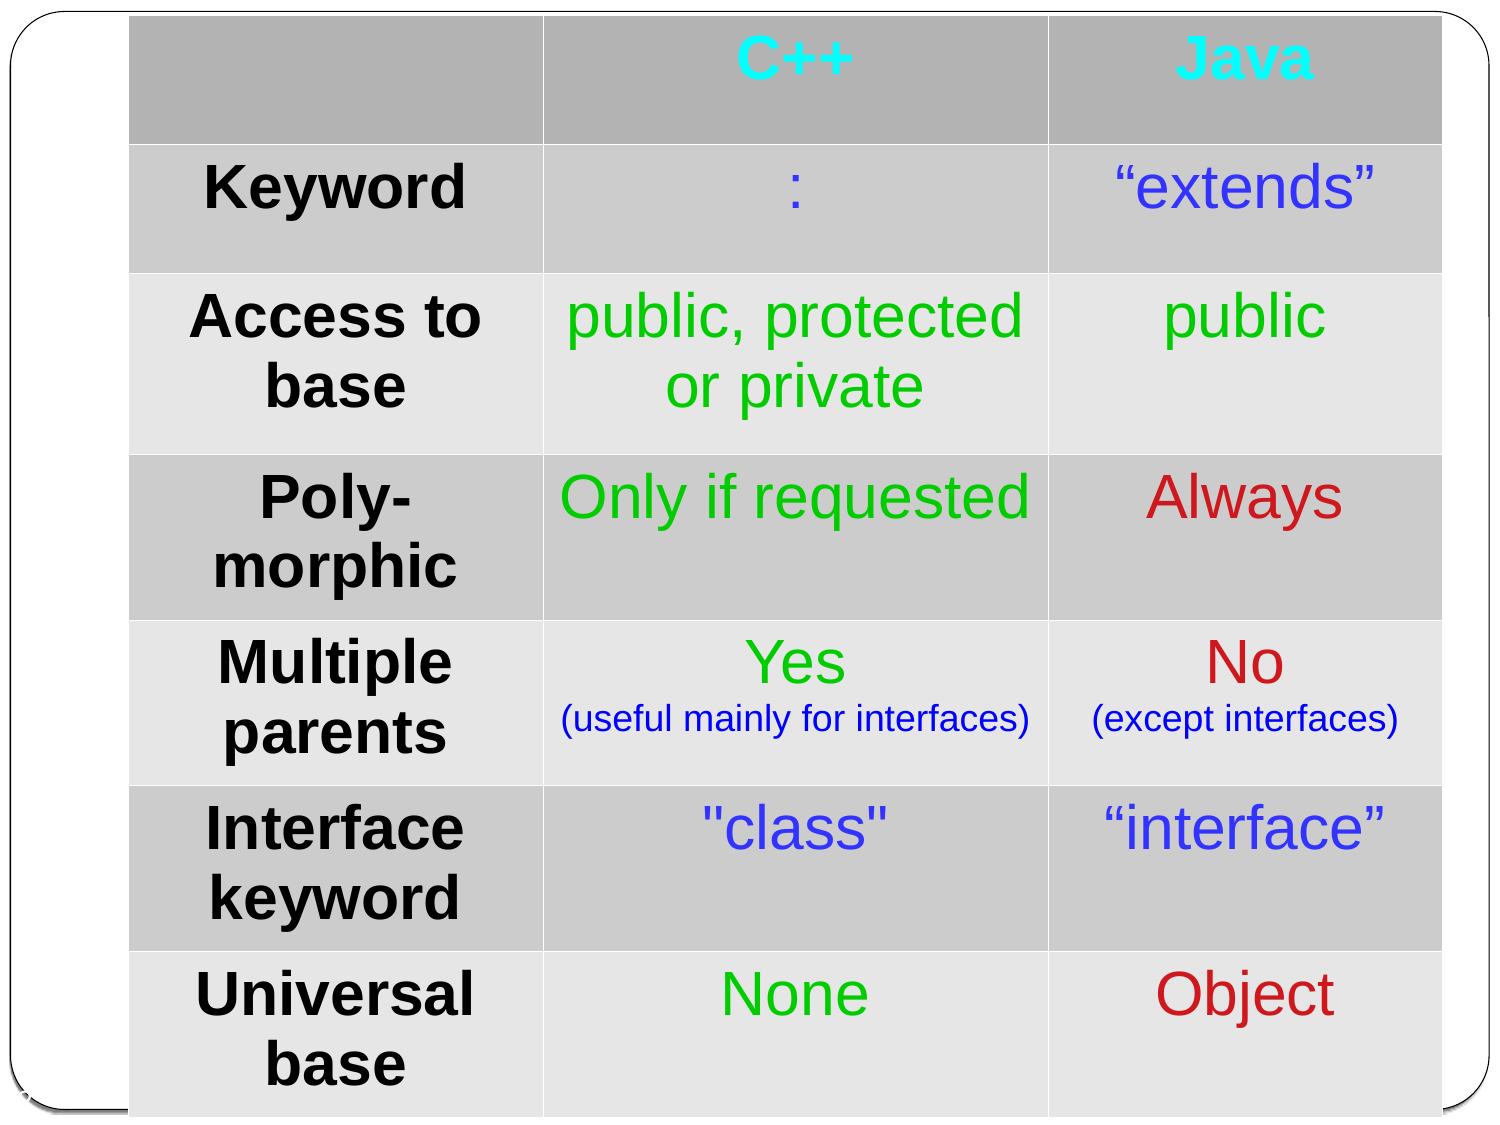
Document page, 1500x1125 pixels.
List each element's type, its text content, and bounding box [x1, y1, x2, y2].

table_cell Only if requested [544, 455, 1048, 620]
table_header [129, 16, 543, 144]
table_cell Universal base [129, 952, 543, 1117]
table_cell “interface” [1049, 786, 1442, 951]
table_cell "class" [544, 786, 1048, 951]
table_cell Poly-morphic [129, 455, 543, 620]
table_cell “extends” [1049, 145, 1442, 273]
slide_number <number> [0, 1074, 50, 1125]
table_cell No (except interfaces) [1049, 621, 1442, 785]
table_cell : [544, 145, 1048, 273]
table_cell Yes (useful mainly for interfaces) [544, 621, 1048, 785]
table_cell Multiple parents [129, 621, 543, 785]
table_cell Always [1049, 455, 1442, 620]
table_cell None [544, 952, 1048, 1117]
table_cell Interface keyword [129, 786, 543, 951]
table_cell public, protected or private [544, 274, 1048, 454]
table_header C++ [544, 16, 1048, 144]
table_cell Access to base [129, 274, 543, 454]
table_cell public [1049, 274, 1442, 454]
table_cell Keyword [129, 145, 543, 273]
table_header Java [1049, 16, 1442, 144]
table_cell Object [1049, 952, 1442, 1117]
